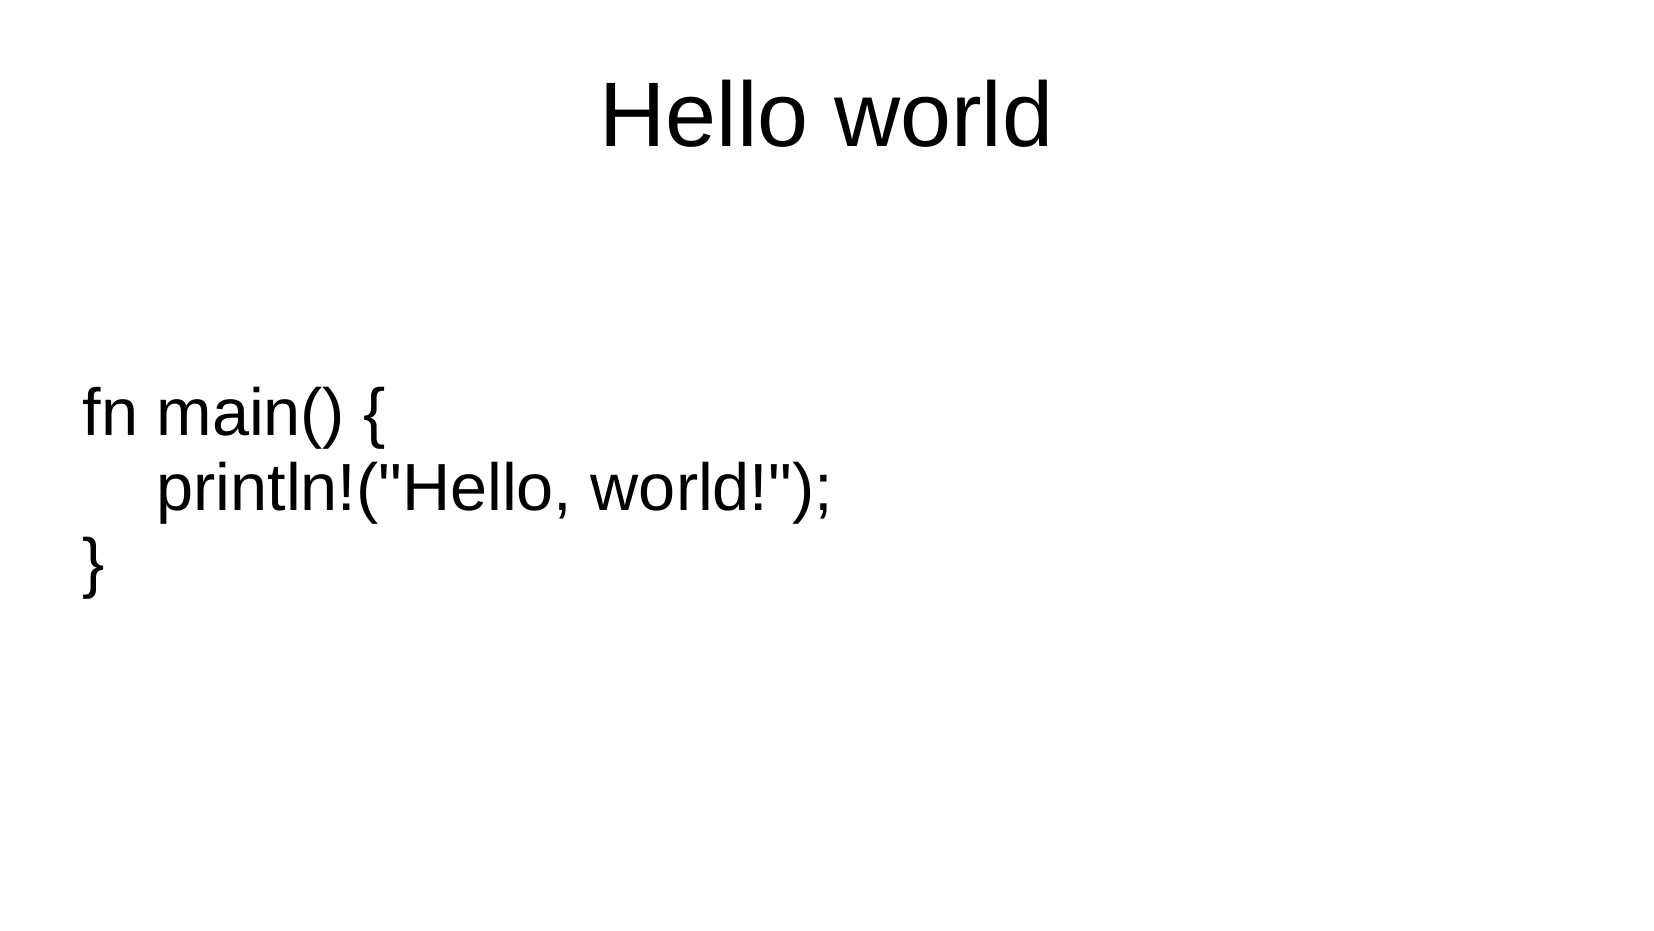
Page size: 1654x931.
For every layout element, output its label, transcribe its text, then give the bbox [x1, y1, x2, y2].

title Hello world [82, 37, 1571, 193]
subtitle fn main() { println!("Hello, world!"); } [82, 217, 1571, 758]
